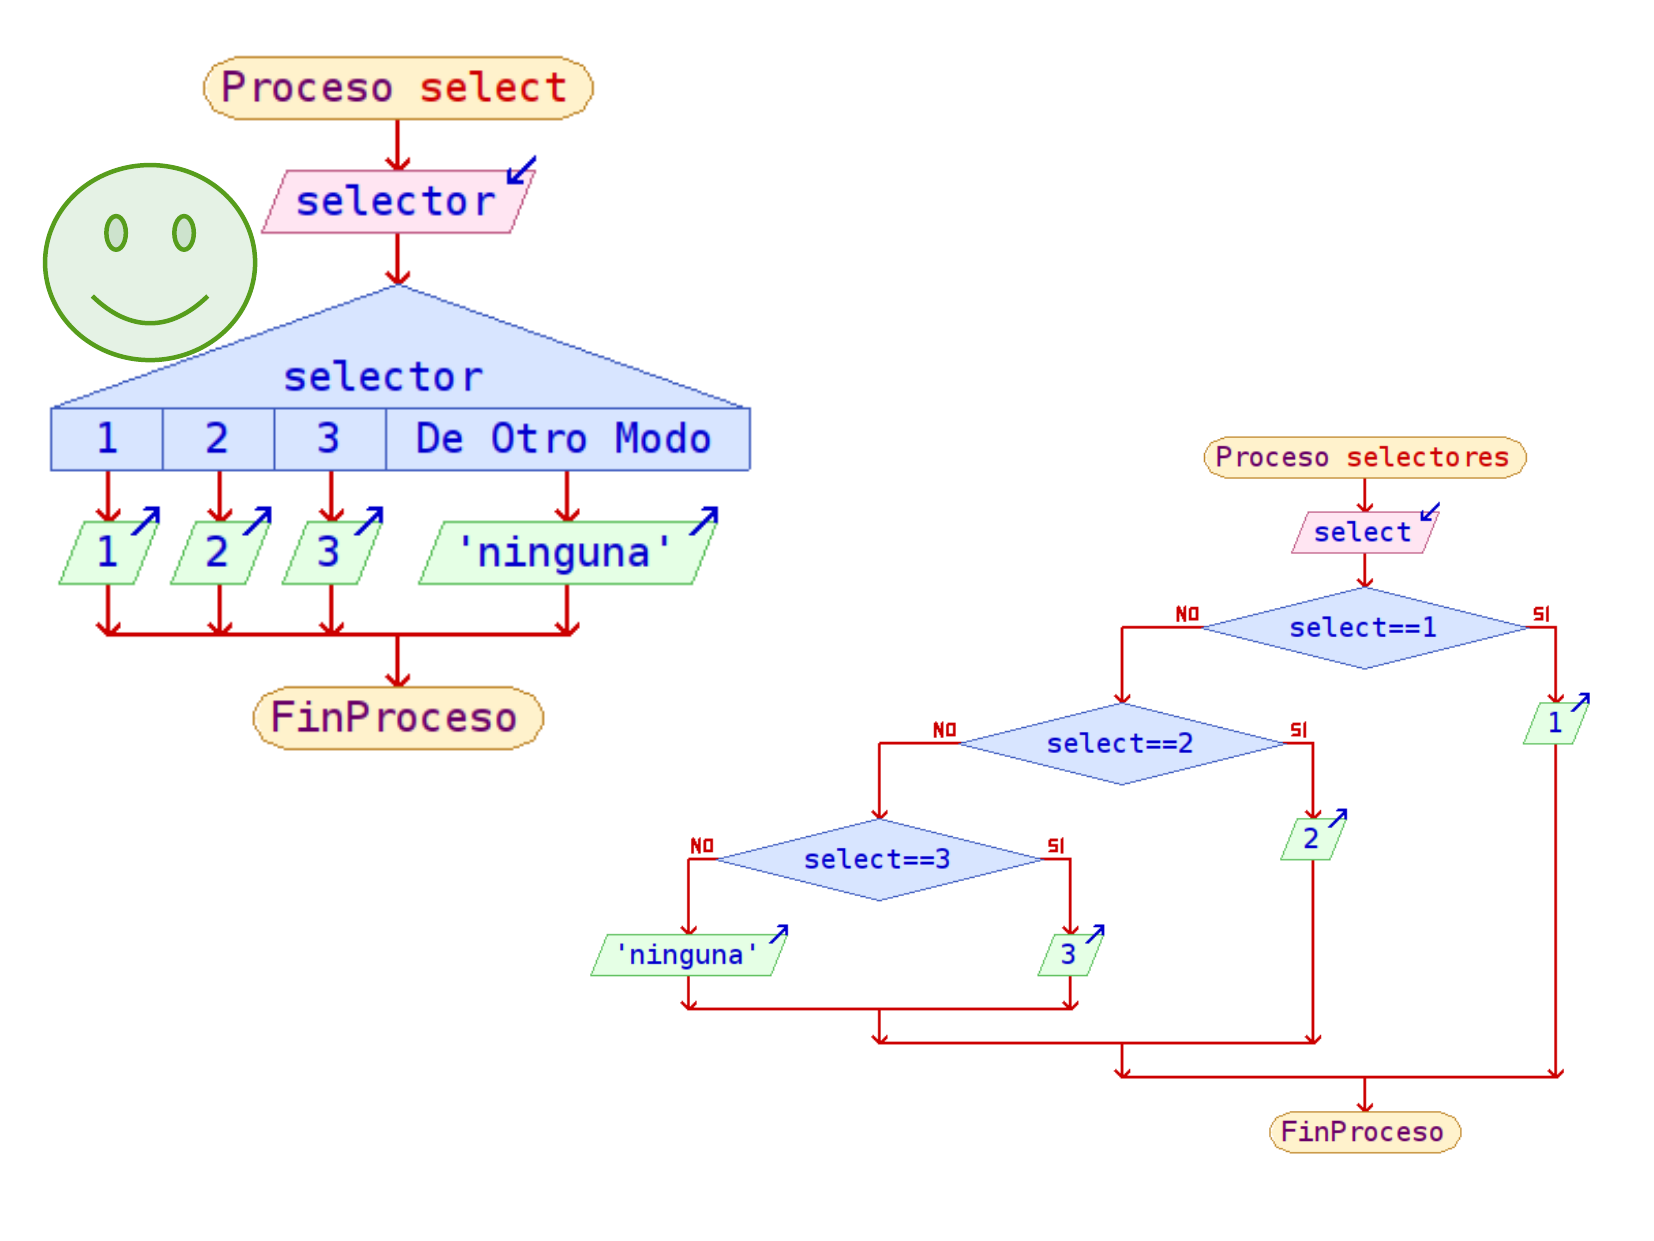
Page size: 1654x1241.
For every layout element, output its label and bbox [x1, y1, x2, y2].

text_box [45, 165, 256, 361]
picture [30, 36, 1594, 1201]
